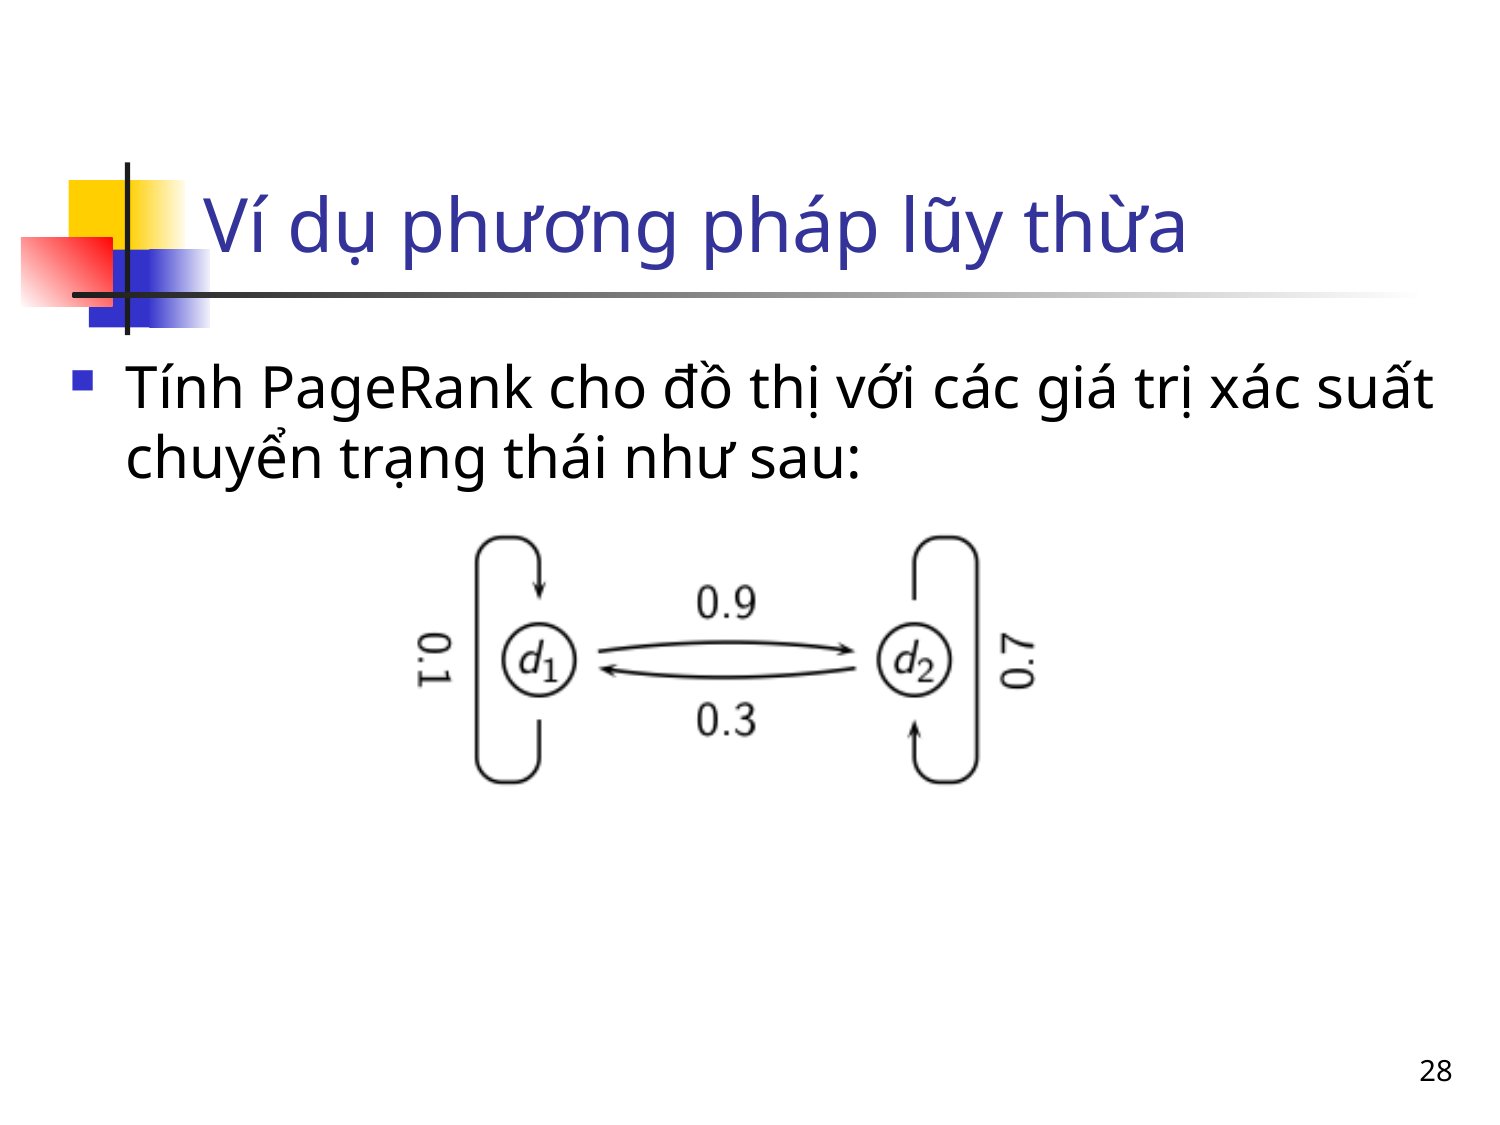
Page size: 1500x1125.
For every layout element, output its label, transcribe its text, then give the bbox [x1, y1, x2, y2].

picture [405, 532, 1058, 811]
slide_number <number> [1155, 1024, 1468, 1100]
title Ví dụ phương pháp lũy thừa [188, 35, 1468, 275]
list Tính PageRank cho đồ thị với các giá trị xác suất chuyển trạng thái như sau: [54, 342, 1495, 539]
